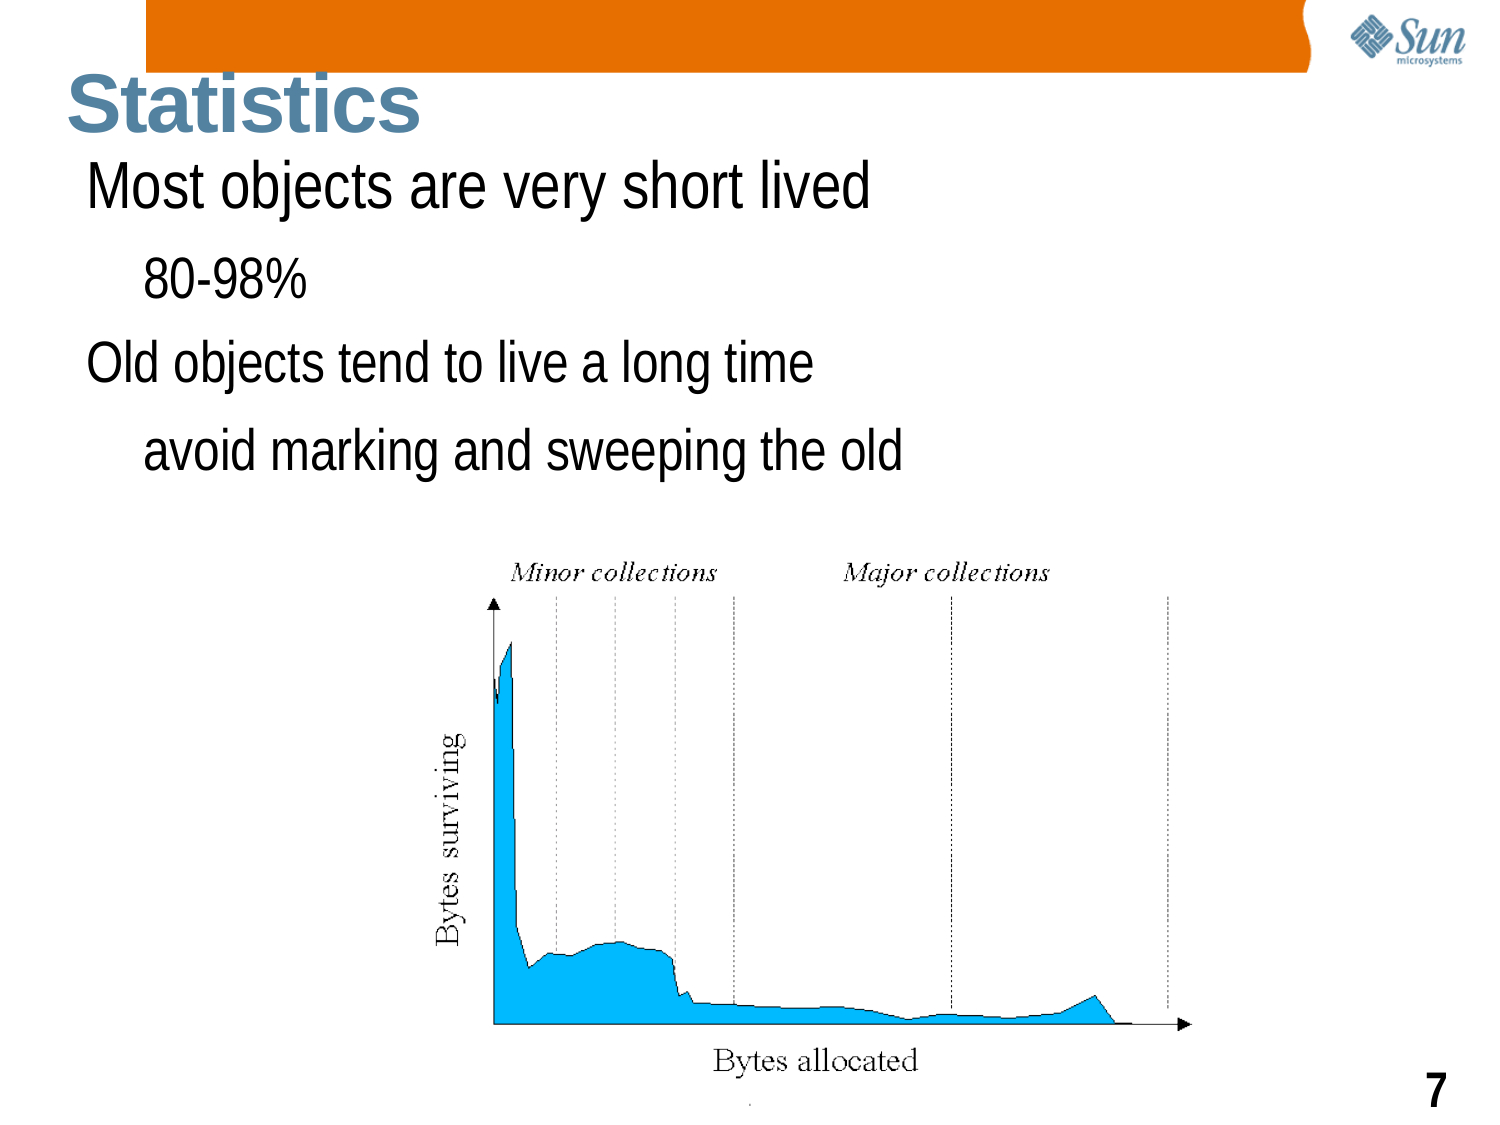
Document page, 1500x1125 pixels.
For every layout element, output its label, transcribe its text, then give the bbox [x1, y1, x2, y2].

list Most objects are very short lived 80-98% Old objects tend to live a long time avoid marking and sweeping the old [66, 145, 1404, 950]
picture [146, 0, 1500, 75]
title Statistics [66, 65, 1429, 170]
picture [377, 484, 1305, 1125]
